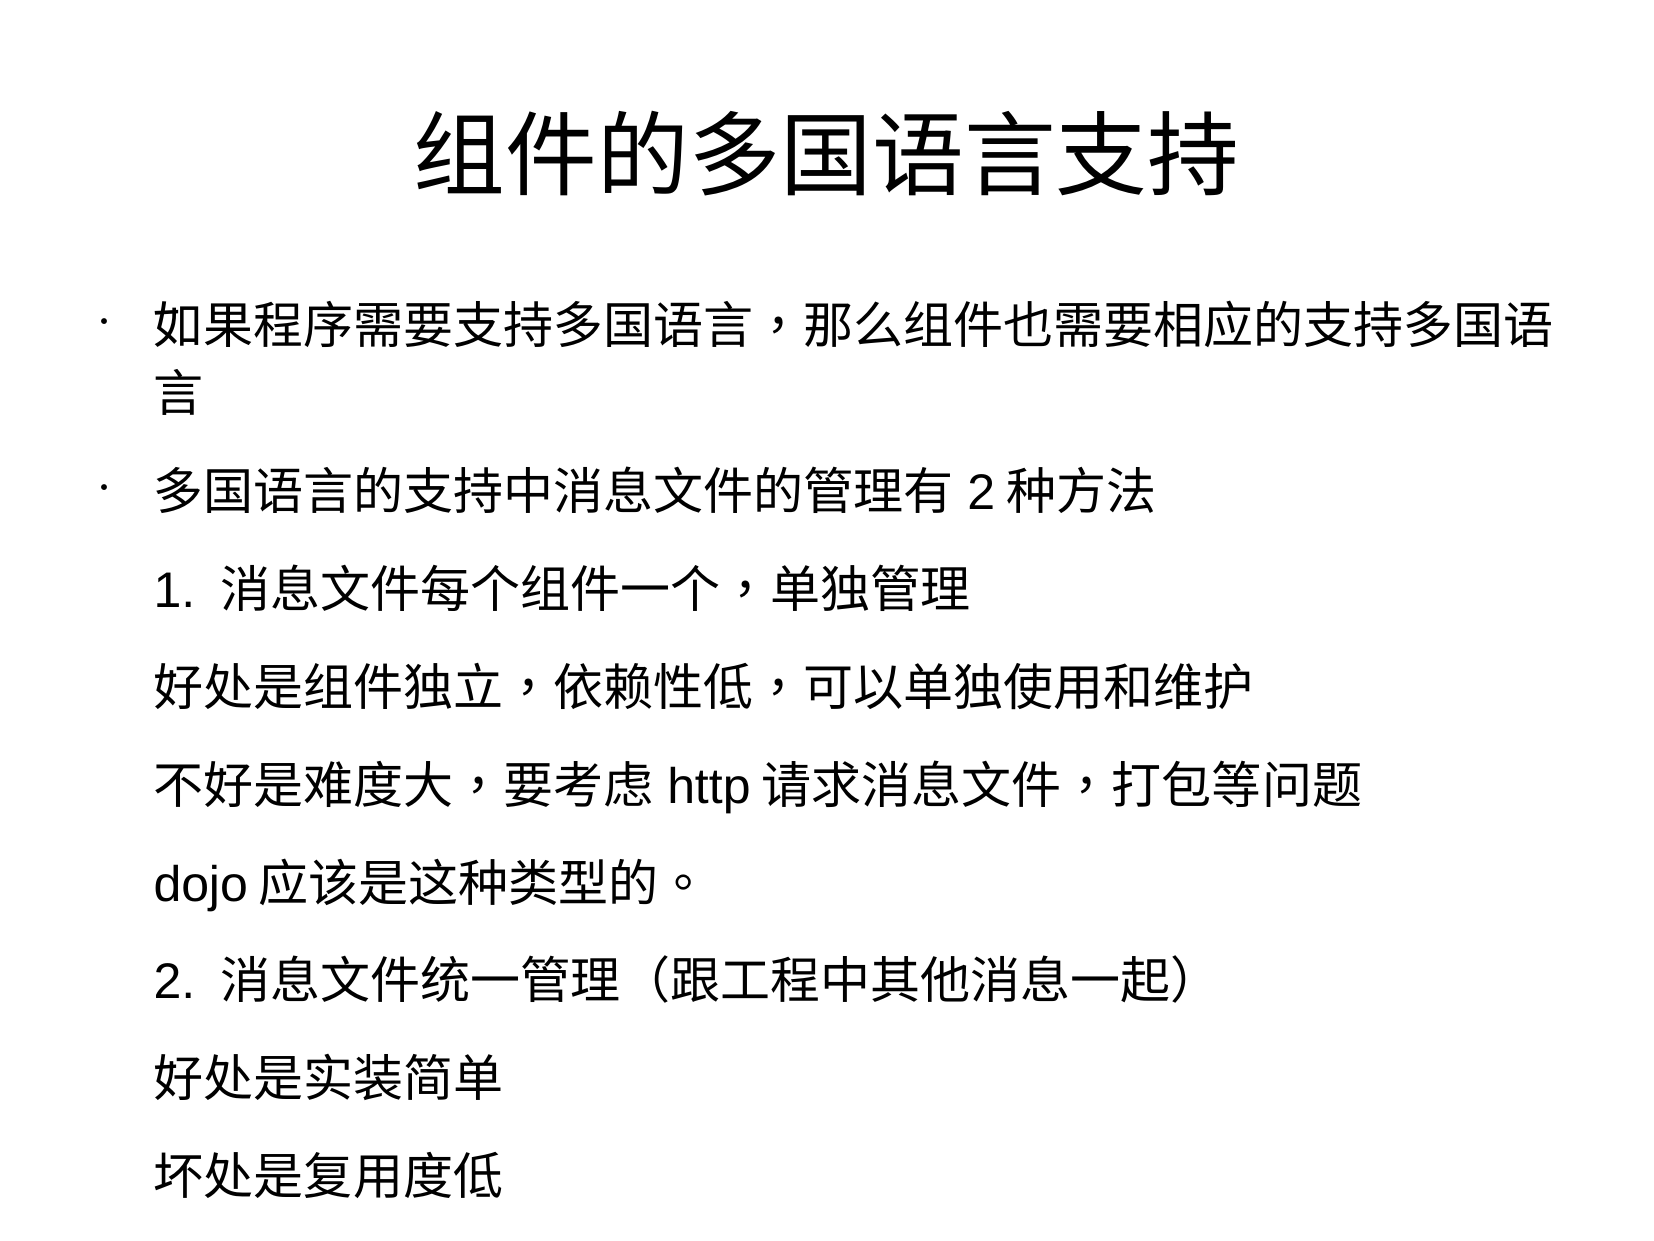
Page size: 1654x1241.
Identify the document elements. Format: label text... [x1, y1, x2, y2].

list 如果程序需要支持多国语言，那么组件也需要相应的支持多国语言 多国语言的支持中消息文件的管理有2种方法 1. 消息文件每个组件一个，单独管理 好处是组件独立，依赖性低，可以单独使用和维护 不好是难度大，要考虑http请求消息文件，打包等问题 dojo应该是这种类型的。 2. 消息文件统一管理（跟工程中其他消息一起） 好处是实装简单 坏处是复用度低 考虑到每个工程的要求都不一样，复用度不会太高，推荐这种方法 [82, 290, 1571, 1199]
title 组件的多国语言支持 [82, 49, 1571, 257]
